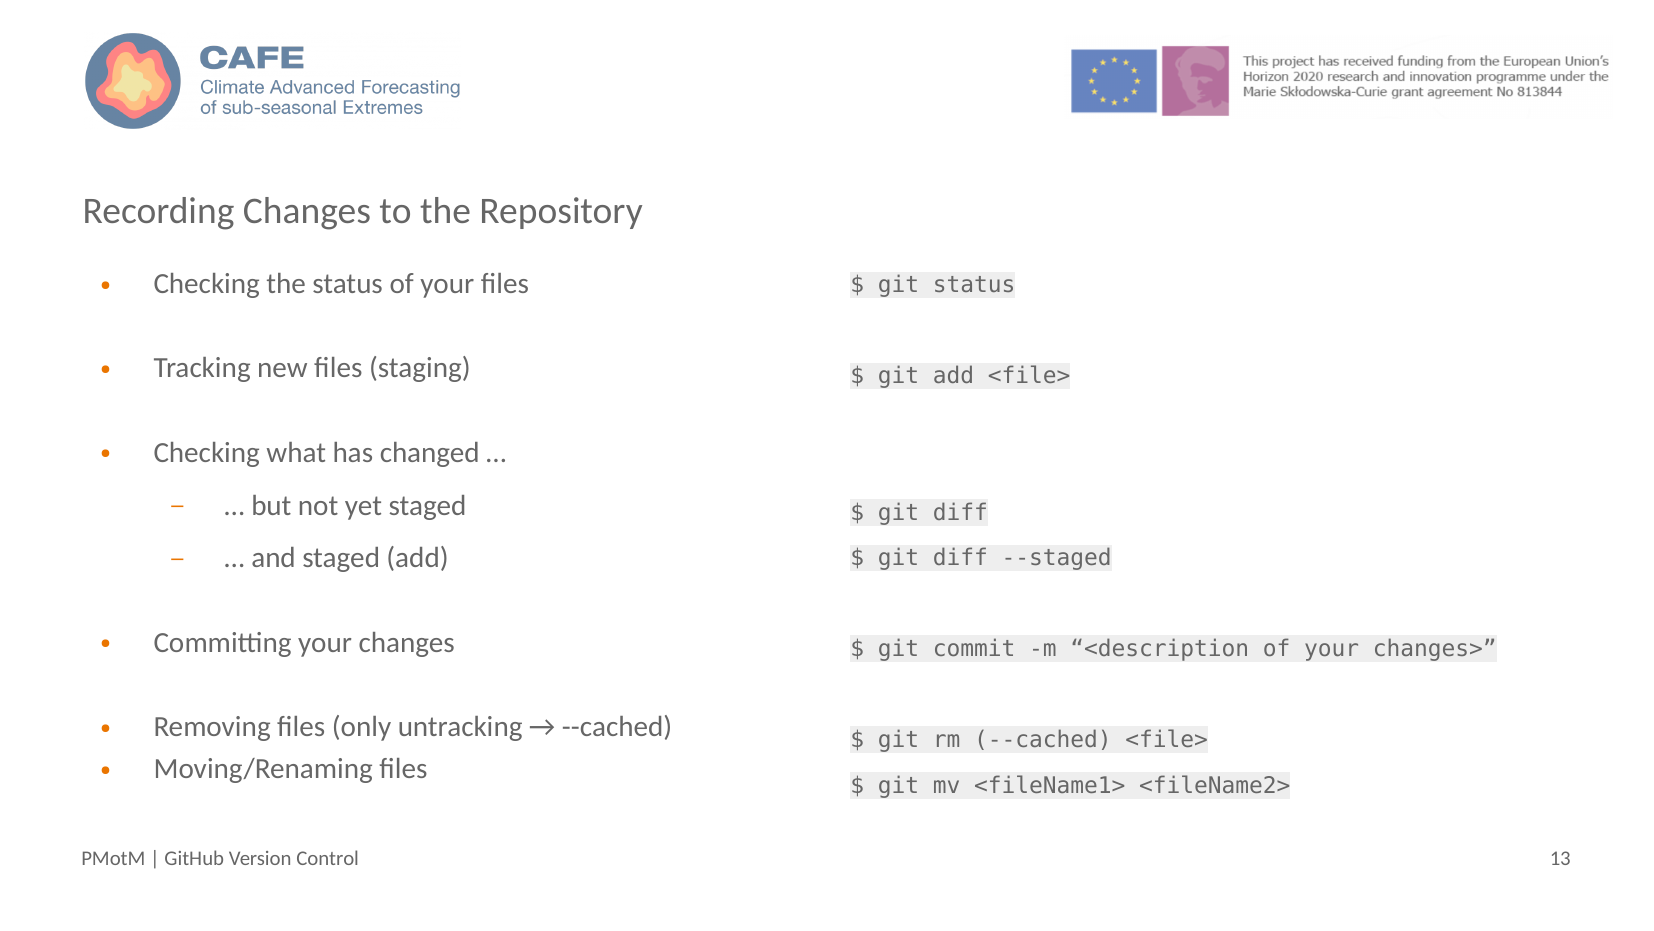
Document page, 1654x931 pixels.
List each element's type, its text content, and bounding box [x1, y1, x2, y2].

list $ git status $ git add <file> $ git diff $ git diff --staged $ git commit -m “<description of your changes>” $ git rm (--cached) <file> $ git mv <fileName1> <fileName2> [850, 271, 1571, 827]
title Recording Changes to the Repository [82, 183, 1571, 246]
list Checking the status of your files Tracking new files (staging) Checking what has changed … … but not yet staged … and staged (add) Committing your changes Removing files (only untracking → --cached) Moving/Renaming files [82, 271, 768, 827]
